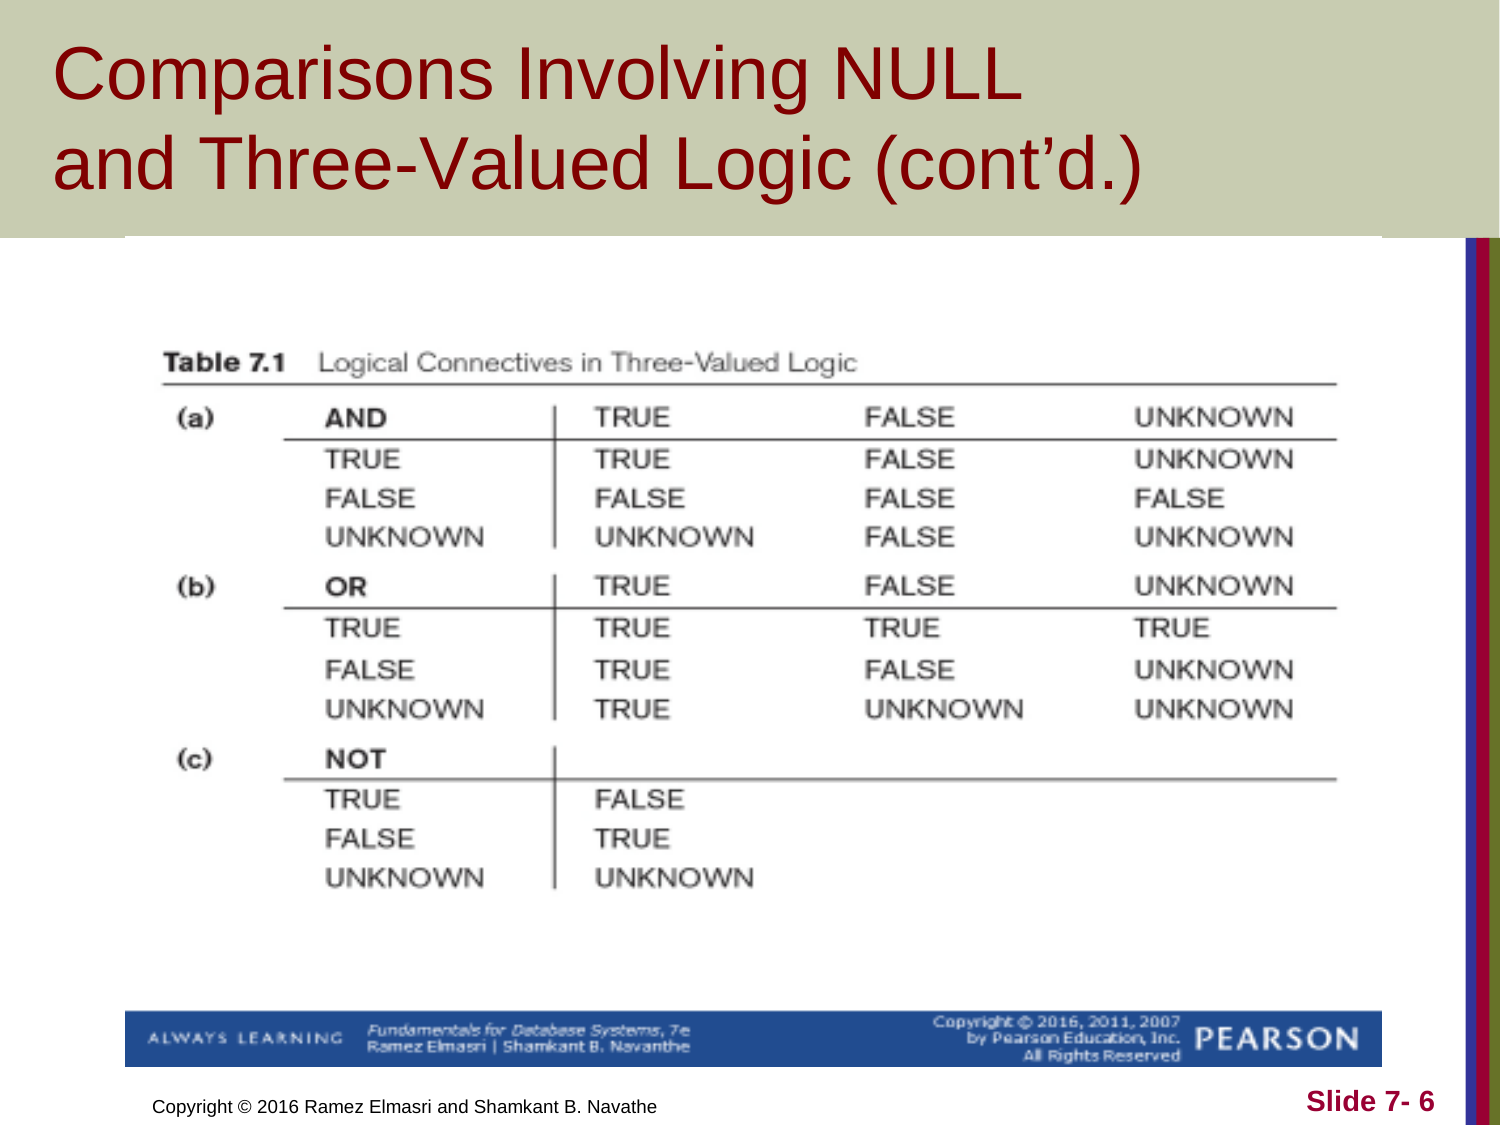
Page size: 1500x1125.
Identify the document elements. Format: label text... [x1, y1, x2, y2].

title Comparisons Involving NULL and Three-Valued Logic (cont’d.) [37, 49, 1317, 213]
picture [125, 236, 1382, 1067]
text_box Slide 7- 6 [1137, 1050, 1450, 1125]
